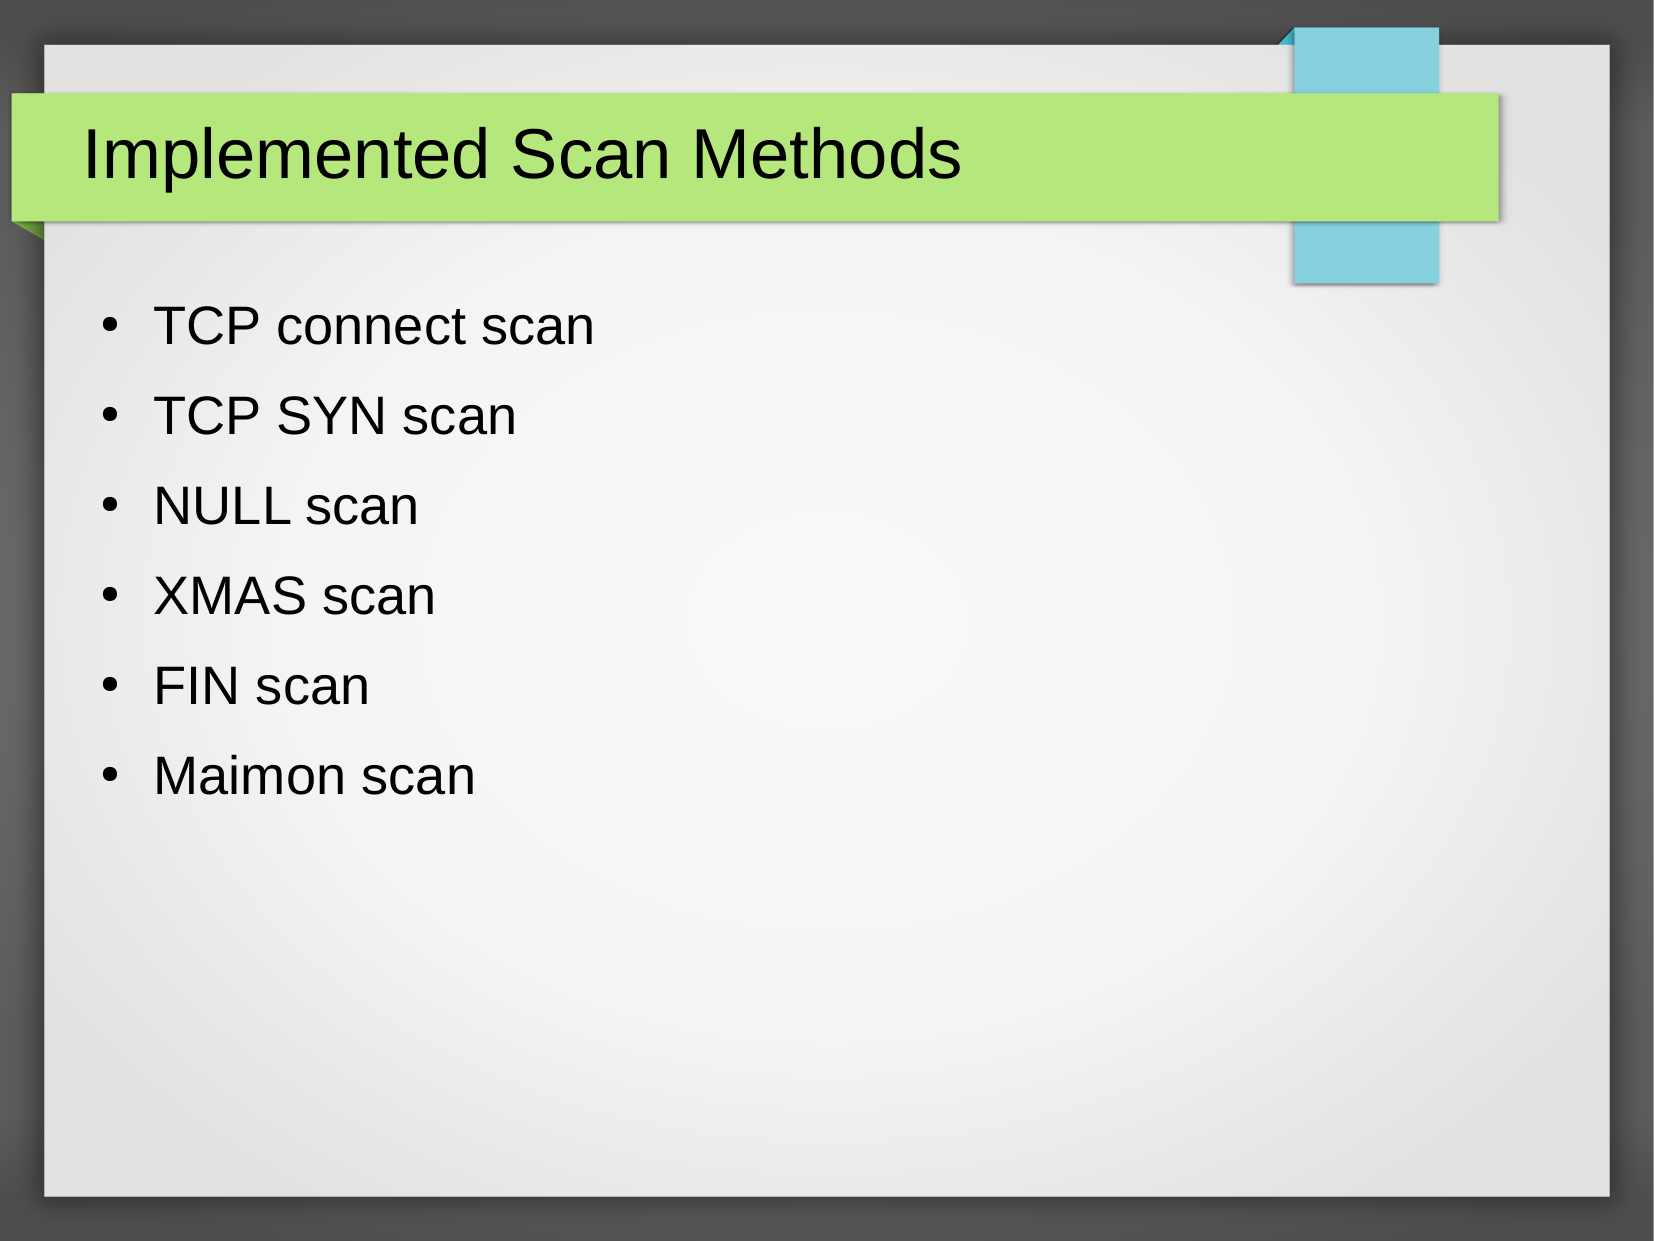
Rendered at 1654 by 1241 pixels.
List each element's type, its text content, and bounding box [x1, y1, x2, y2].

list TCP connect scan TCP SYN scan NULL scan XMAS scan FIN scan Maimon scan [82, 295, 1571, 1015]
title Implemented Scan Methods [82, 94, 1264, 213]
picture [0, 0, 1654, 1241]
